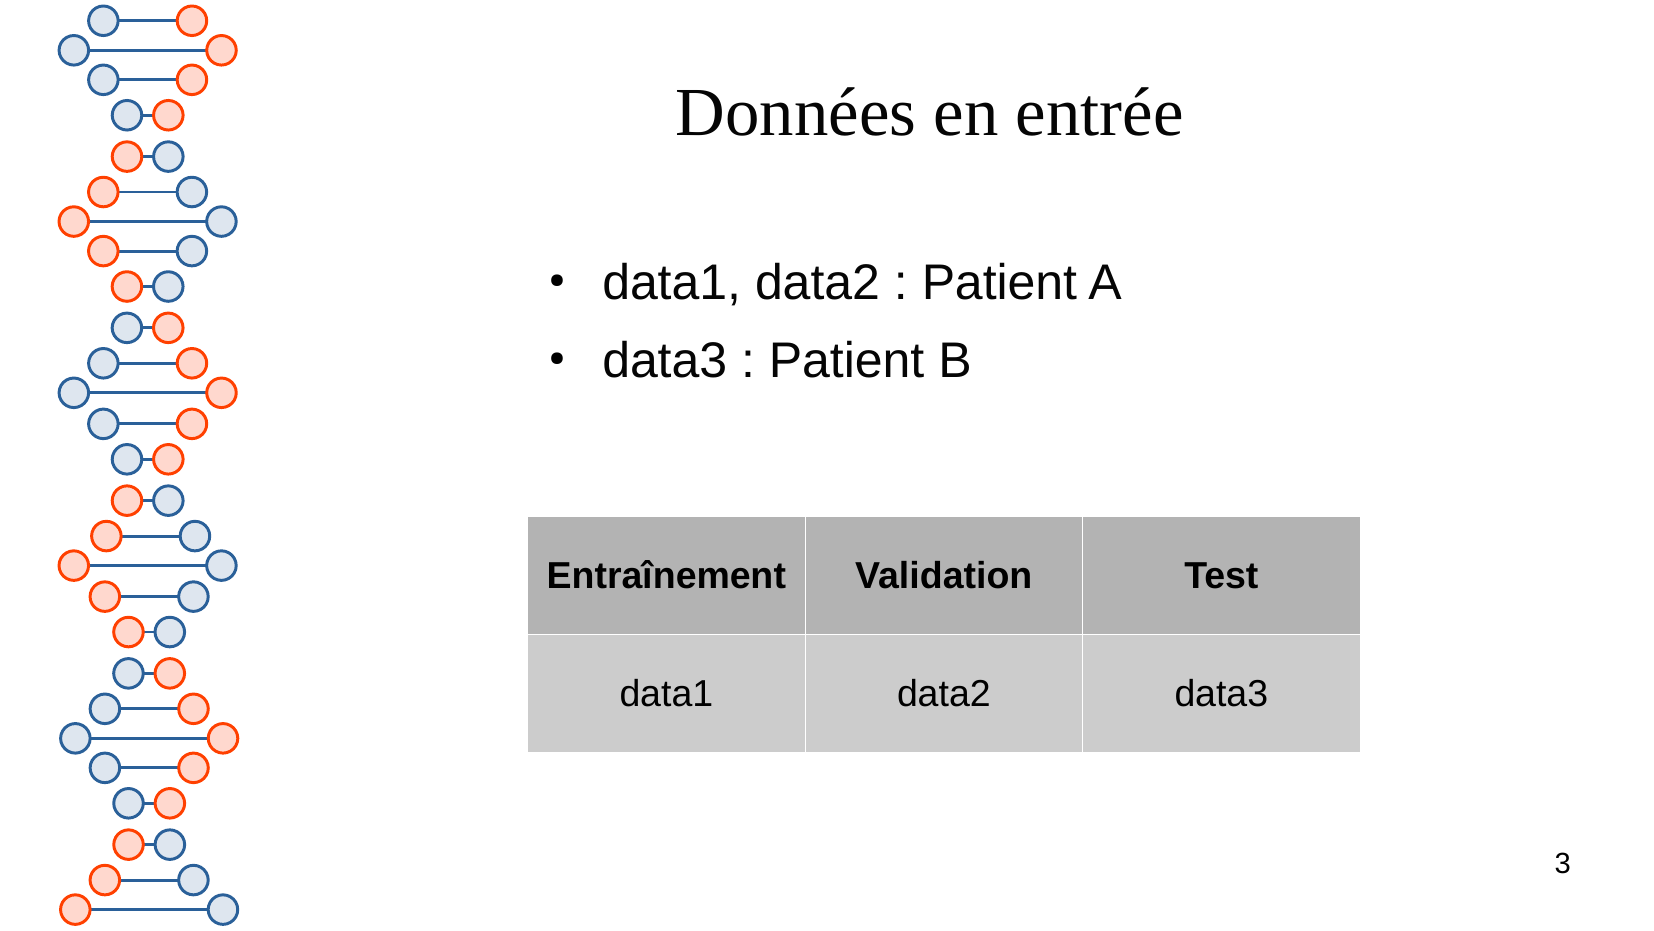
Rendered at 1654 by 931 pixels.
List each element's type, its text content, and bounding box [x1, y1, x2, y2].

table_cell data3 [1083, 635, 1360, 752]
table_header Validation [806, 517, 1082, 634]
table_cell data1 [528, 635, 805, 752]
title Données en entrée [265, 35, 1595, 189]
table_header Test [1083, 517, 1360, 634]
table_cell data2 [806, 635, 1082, 752]
list data1, data2 : Patient A data3 : Patient B [531, 253, 1359, 414]
table_header Entraînement [528, 517, 805, 634]
